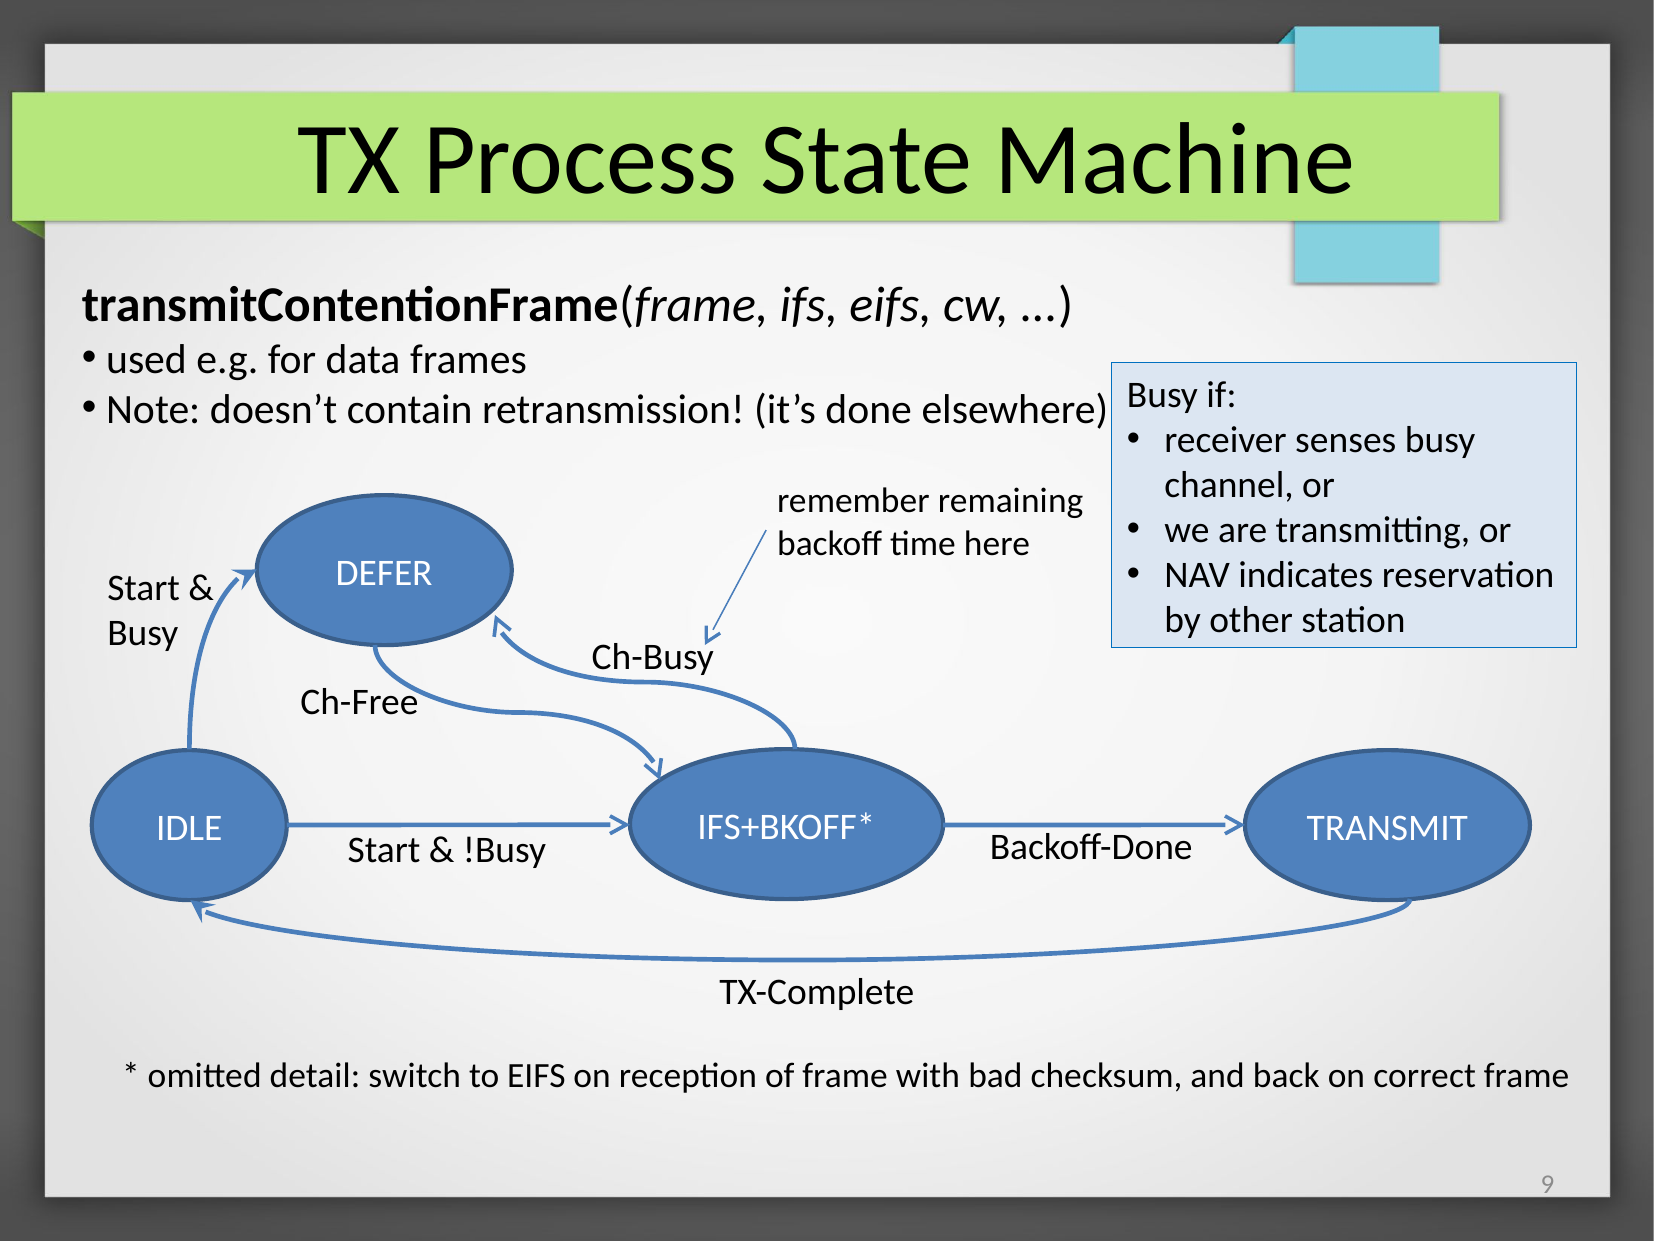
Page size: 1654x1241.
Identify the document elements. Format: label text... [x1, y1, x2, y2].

slide_number <number> [1185, 1149, 1571, 1216]
text_box IDLE [91, 750, 287, 901]
text_box Start & Busy [92, 555, 230, 661]
text_box Ch-Free [285, 669, 435, 730]
text_box Backoff-Done [974, 814, 1209, 875]
text_box * omitted detail: switch to EIFS on reception of frame with bad checksum, and back on correct frame [107, 1044, 1586, 1103]
title TX Process State Machine [82, 49, 1571, 257]
text_box TX-Complete [704, 961, 930, 1020]
picture [0, 0, 1654, 1241]
text_box Busy if: receiver senses busy channel, or we are transmitting, or NAV indicates reservation by other station [1111, 362, 1577, 648]
text_box TRANSMIT [1244, 750, 1530, 901]
text_box Start & !Busy [332, 817, 562, 878]
text_box transmitContentionFrame(frame, ifs, eifs, cw, ...) used e.g. for data frames Note: doesn’t contain retransmission! (it’s done elsewhere) [66, 263, 1125, 439]
text_box remember remaining backoff time here [762, 470, 1100, 571]
text_box IFS+BKOFF* [629, 749, 944, 900]
text_box DEFER [256, 495, 512, 646]
text_box Ch-Busy [576, 624, 730, 685]
